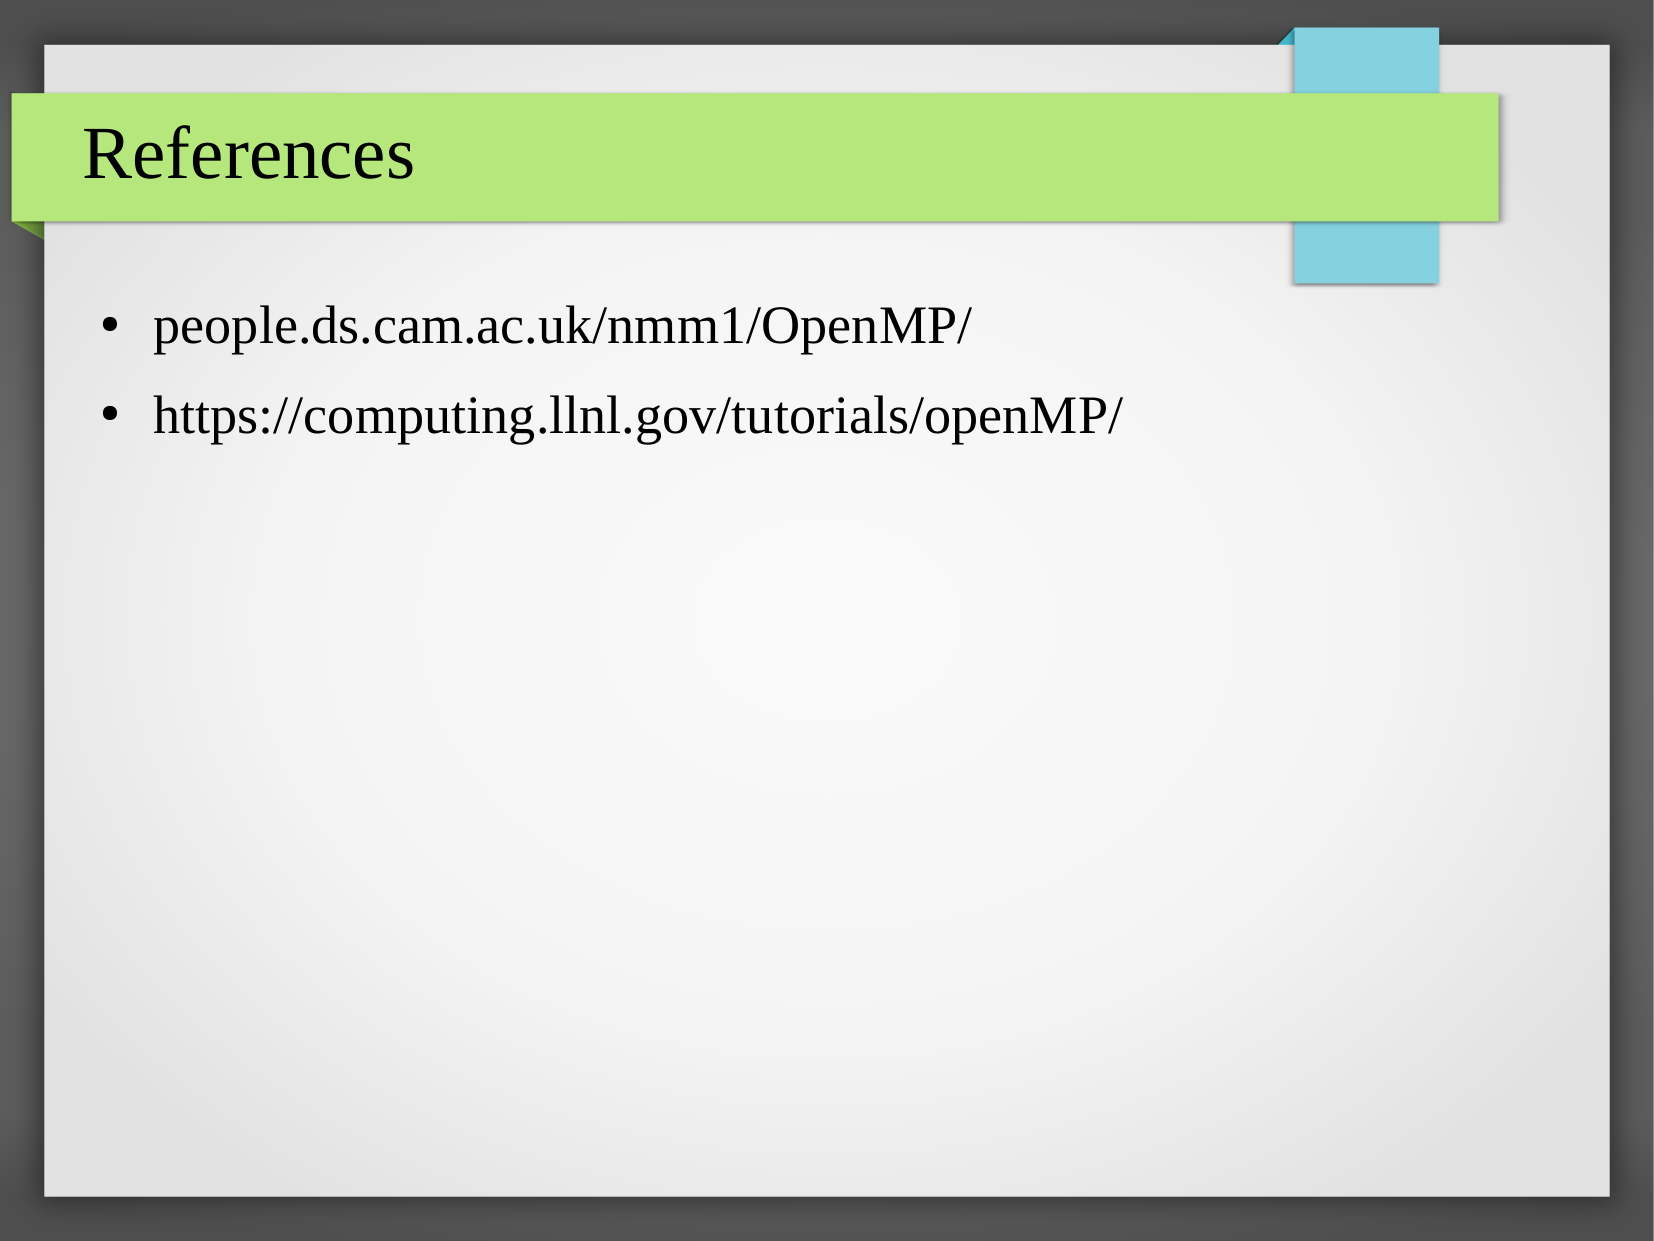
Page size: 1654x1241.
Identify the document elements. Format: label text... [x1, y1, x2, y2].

picture [0, 0, 1654, 1241]
title References [82, 94, 1264, 213]
list people.ds.cam.ac.uk/nmm1/OpenMP/ https://computing.llnl.gov/tutorials/openMP/ [82, 295, 1571, 1015]
